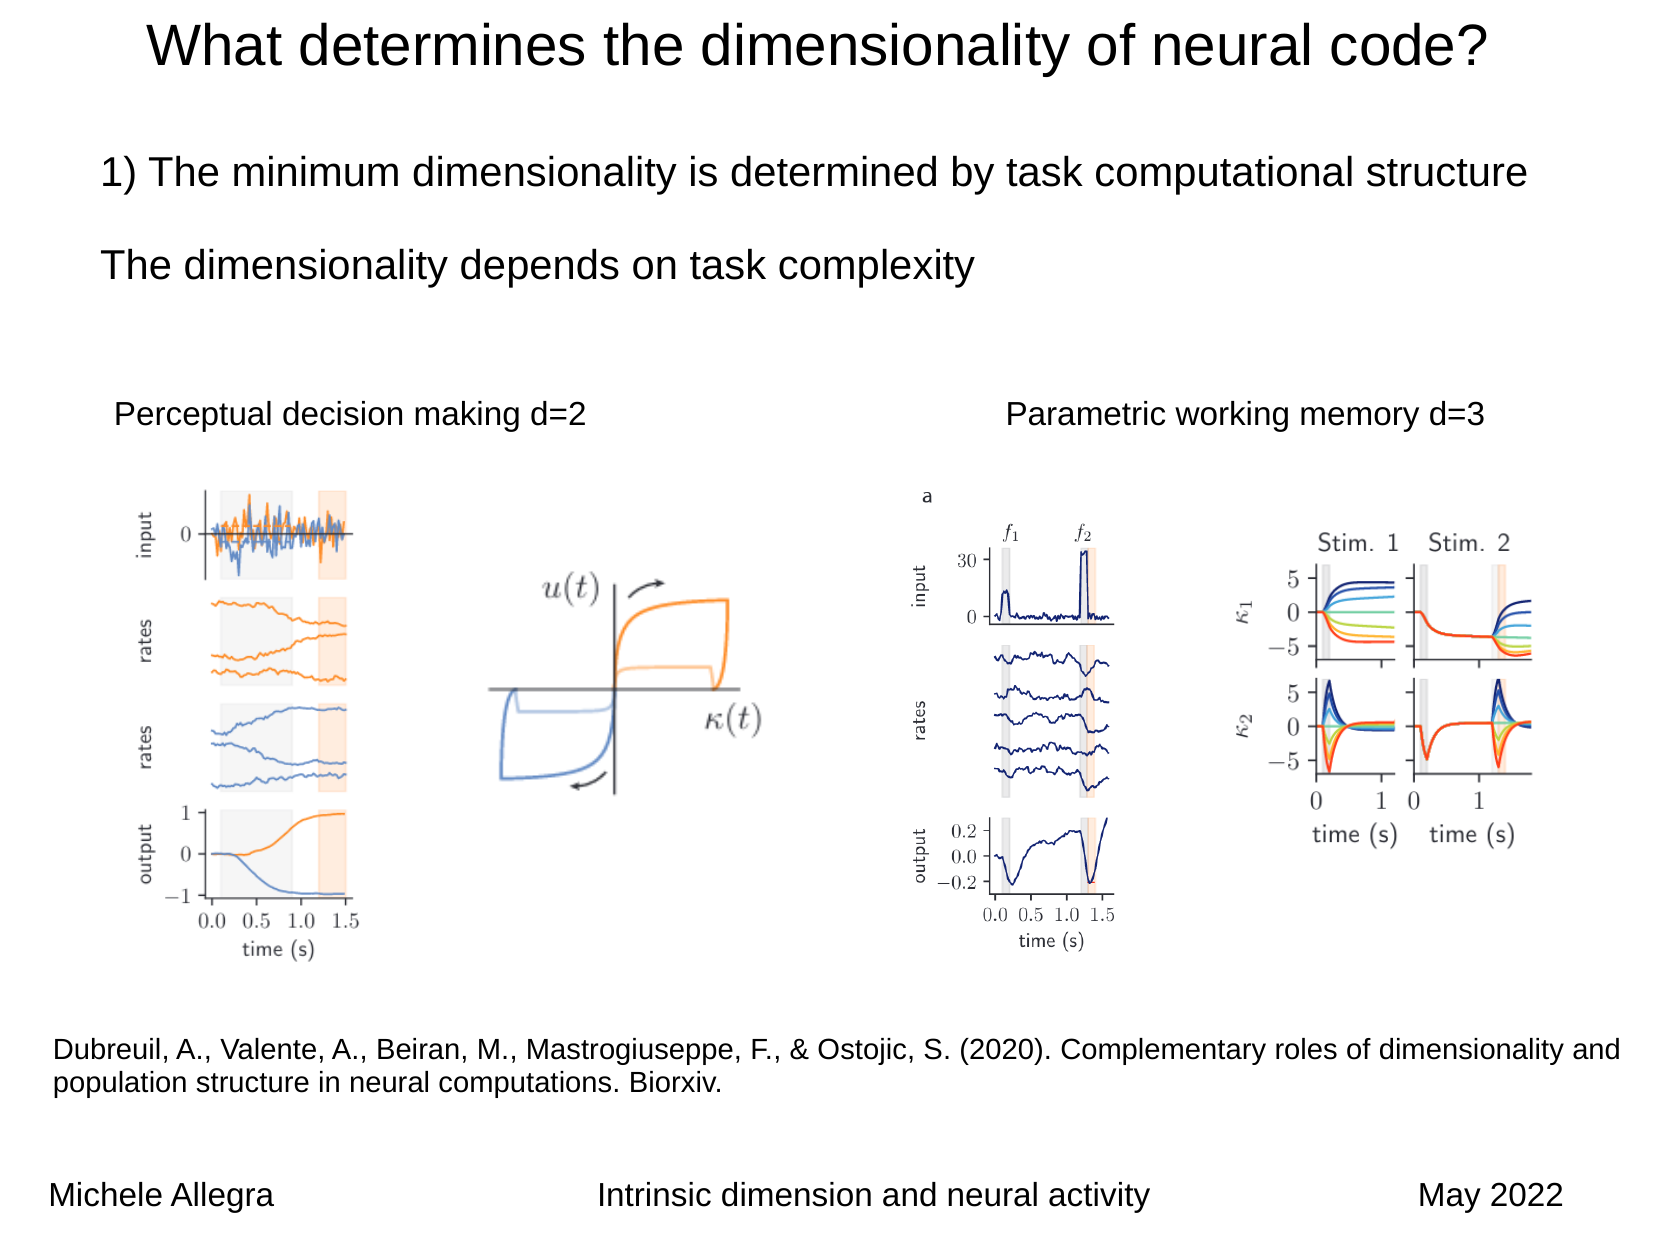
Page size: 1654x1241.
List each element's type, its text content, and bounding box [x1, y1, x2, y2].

text_box Dubreuil, A., Valente, A., Beiran, M., Mastrogiuseppe, F., & Ostojic, S. (2020). Complementary roles of dimensionality and population structure in neural computations. Biorxiv. [38, 1025, 1639, 1107]
text_box Perceptual decision making d=2 [99, 387, 779, 543]
picture [1203, 525, 1548, 865]
picture [436, 555, 810, 849]
text_box Parametric working memory d=3 [990, 387, 1654, 543]
picture [97, 458, 385, 1019]
title What determines the dimensionality of neural code? [82, 0, 1571, 96]
picture [887, 476, 1159, 964]
text_box Michele Allegra Intrinsic dimension and neural activity May 2022 [33, 1168, 1603, 1221]
text_box 1) The minimum dimensionality is determined by task computational structure The dimensionality depends on task complexity [85, 141, 1582, 422]
